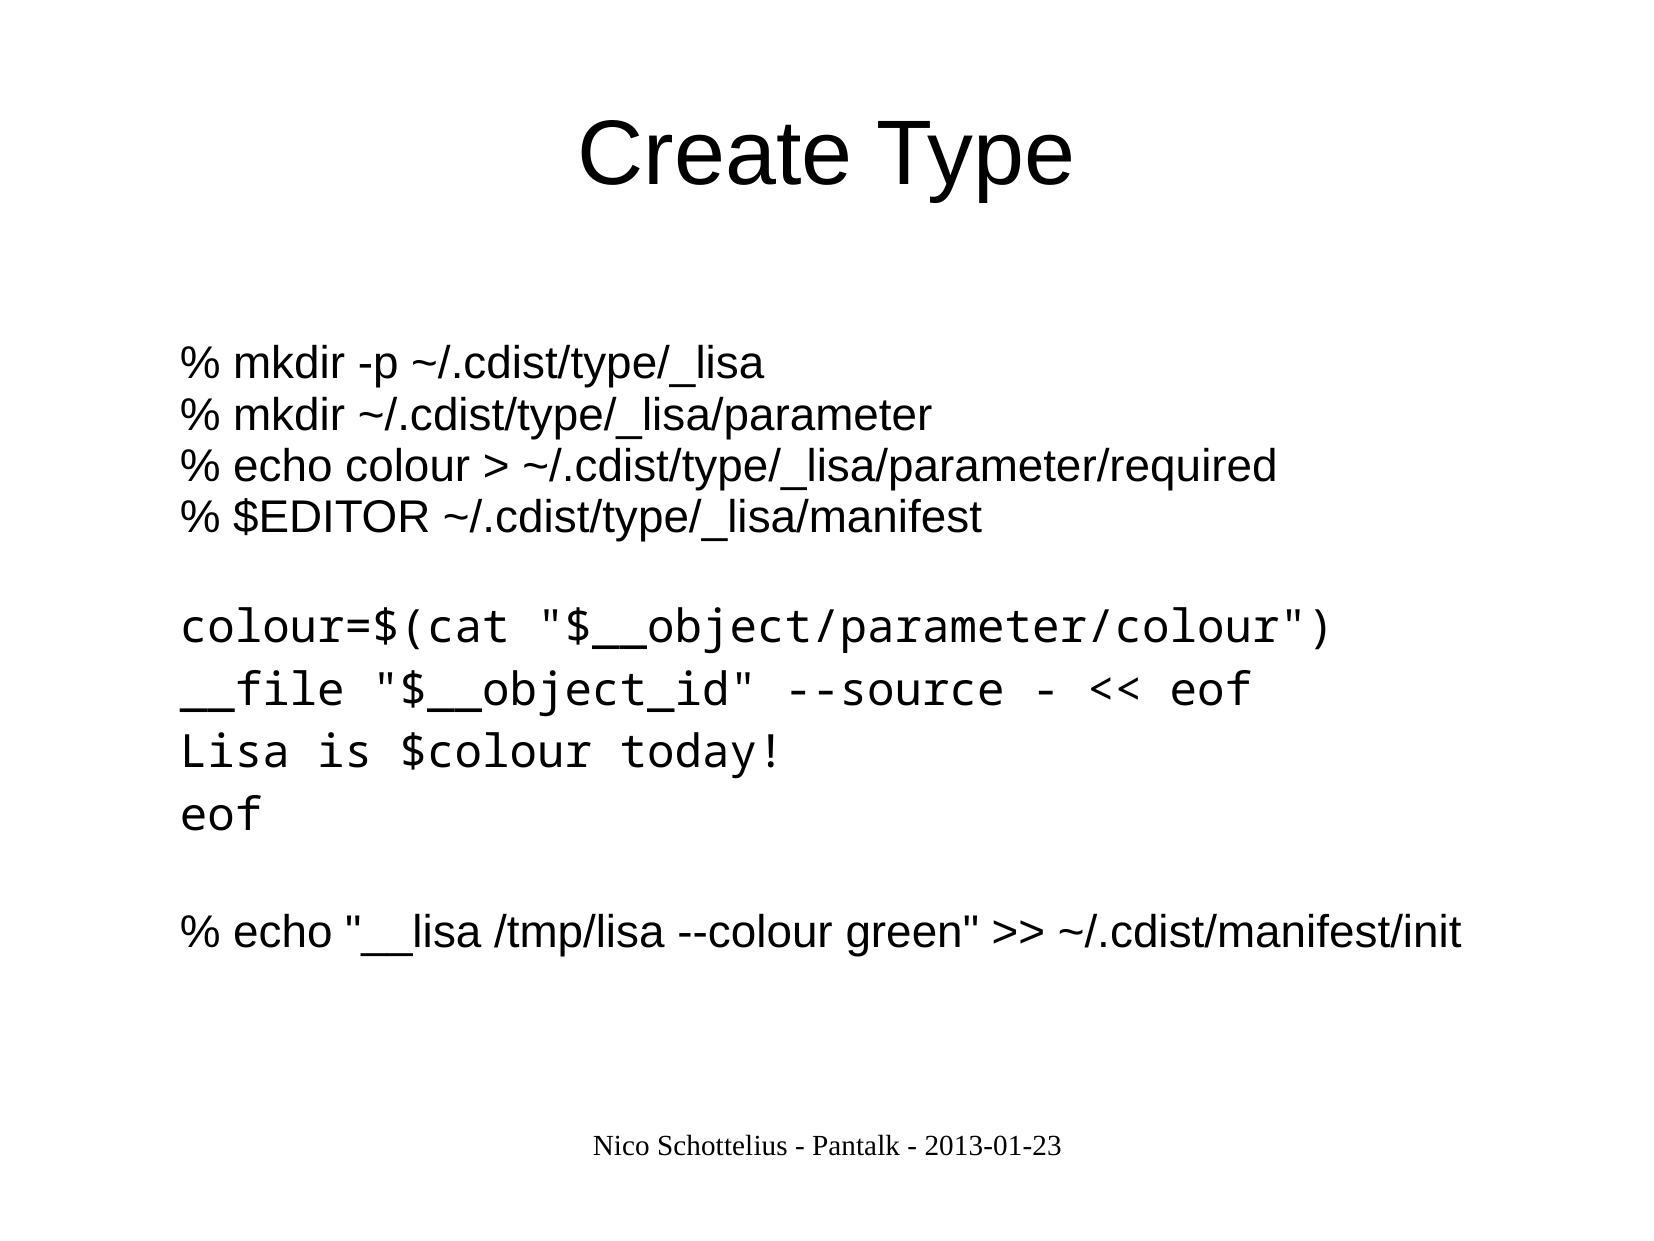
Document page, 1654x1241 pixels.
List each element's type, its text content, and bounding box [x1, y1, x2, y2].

title Create Type [82, 49, 1571, 257]
text_box % mkdir -p ~/.cdist/type/_lisa % mkdir ~/.cdist/type/_lisa/parameter % echo colour > ~/.cdist/type/_lisa/parameter/required % $EDITOR ~/.cdist/type/_lisa/manifest colour=$(cat "$__object/parameter/colour") __file "$__object_id" --source - << eof Lisa is $colour today! eof % echo "__lisa /tmp/lisa --colour green" >> ~/.cdist/manifest/init [165, 330, 1546, 975]
